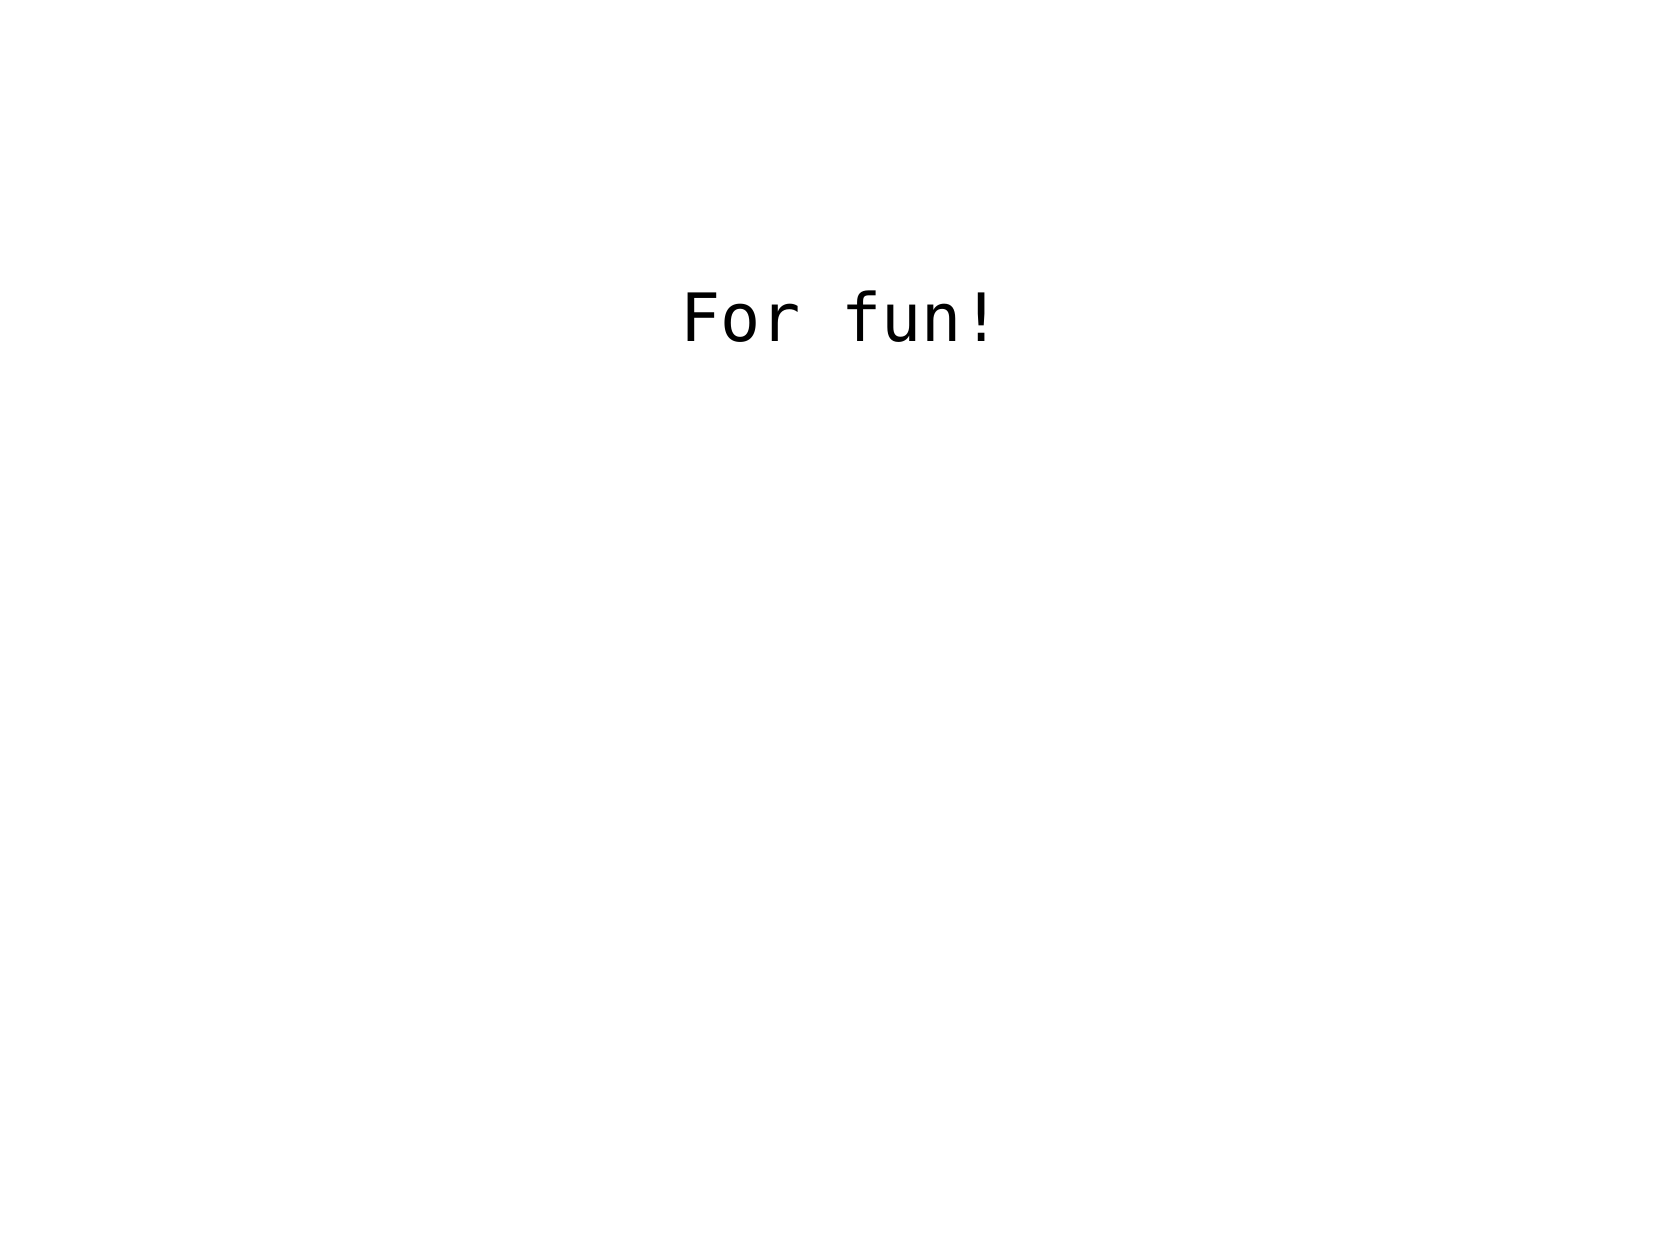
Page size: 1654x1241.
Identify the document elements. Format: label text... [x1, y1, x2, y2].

text_box For fun! [147, 165, 1536, 739]
